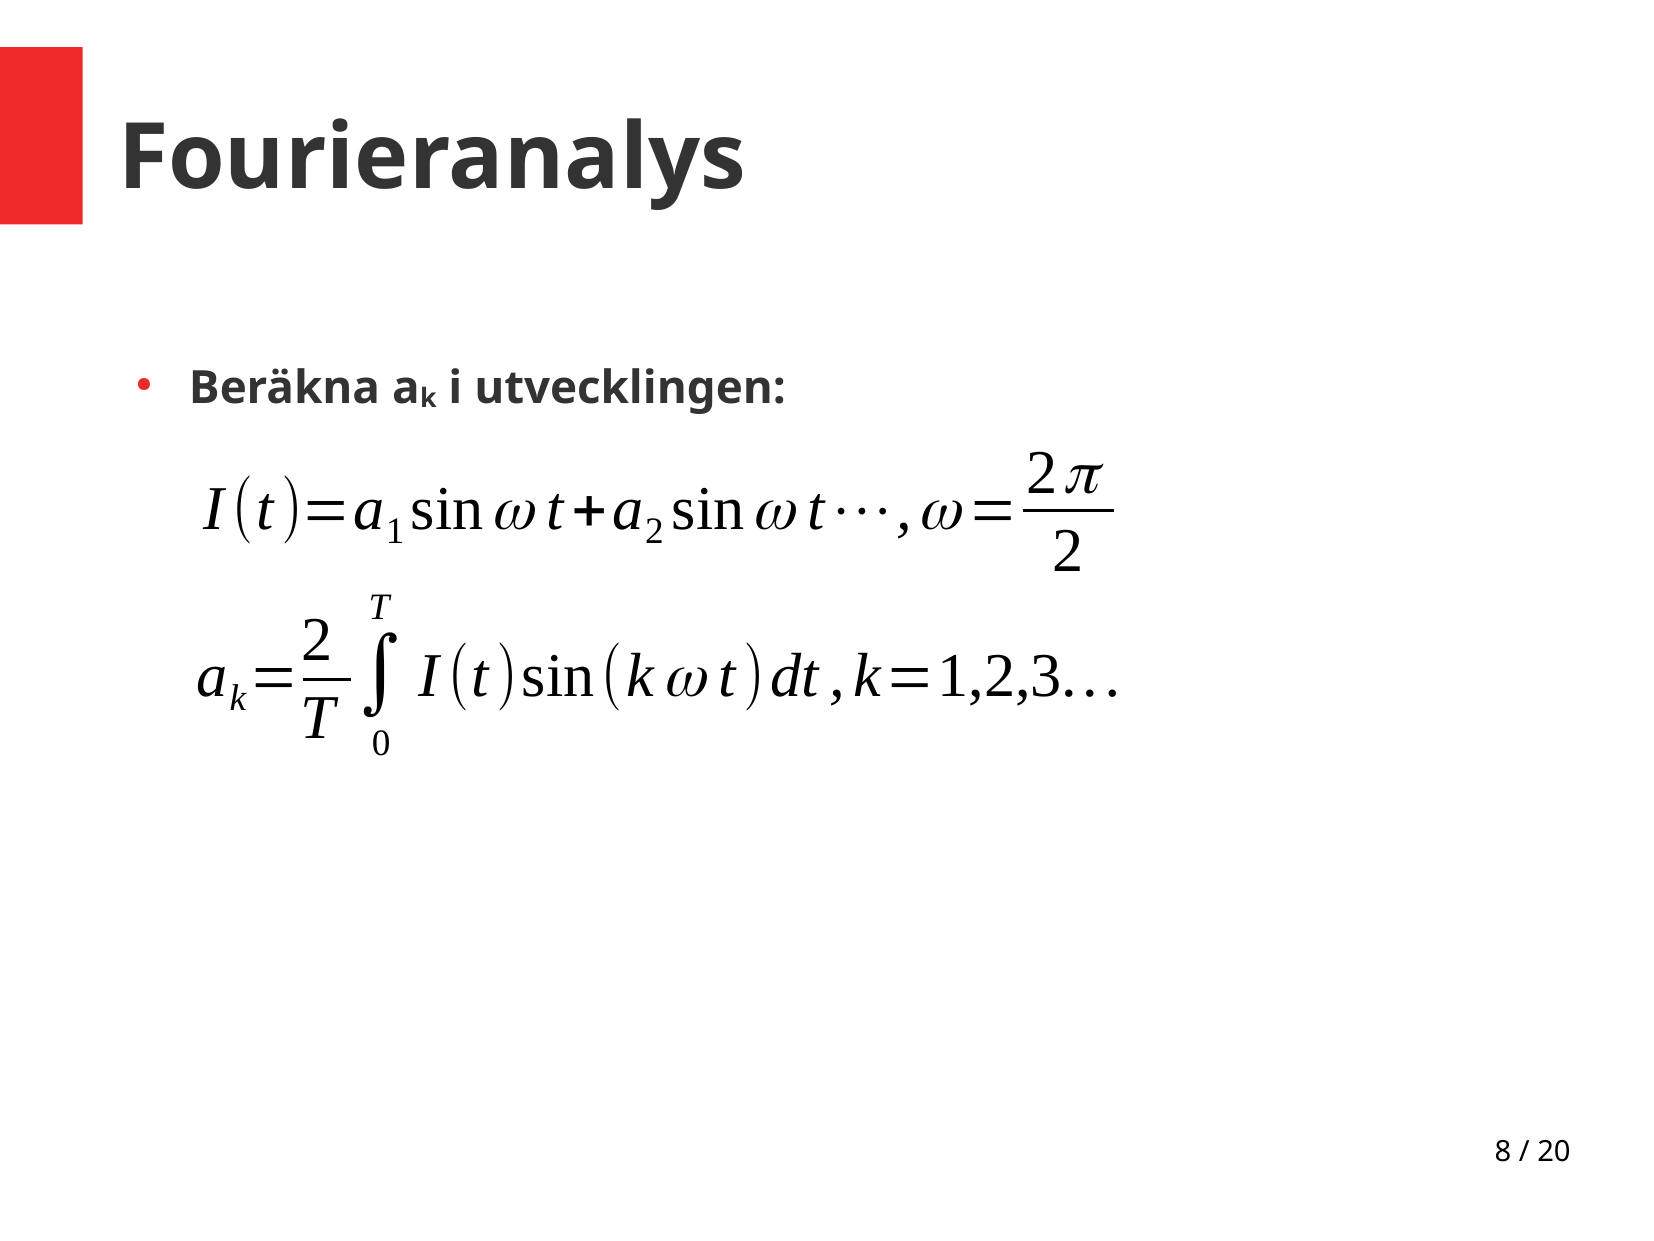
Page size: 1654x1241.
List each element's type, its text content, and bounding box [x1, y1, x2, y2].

chart [188, 437, 1127, 764]
list Beräkna ak i utvecklingen: [118, 354, 1536, 1074]
title Fourieranalys [118, 49, 1571, 257]
